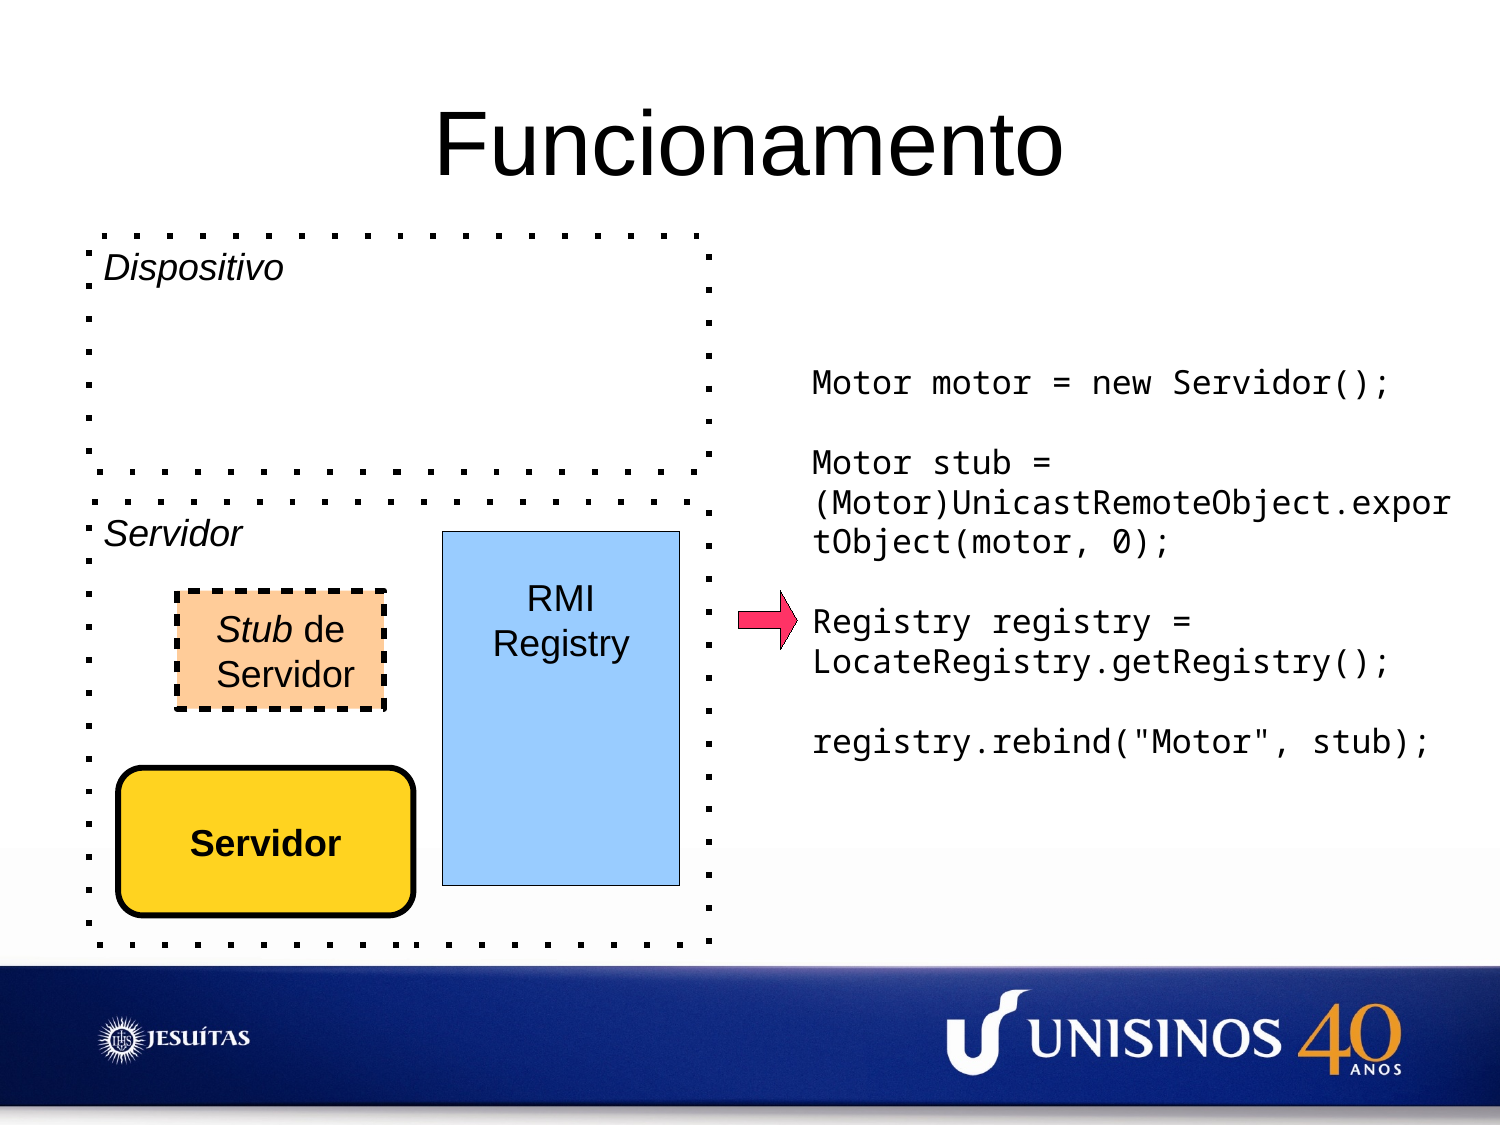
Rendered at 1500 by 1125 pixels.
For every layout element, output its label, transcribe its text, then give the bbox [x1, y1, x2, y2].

text_box [738, 590, 798, 650]
text_box Servidor [88, 501, 258, 591]
title Funcionamento [75, 45, 1426, 233]
text_box Dispositivo [88, 235, 299, 296]
text_box RMI Registry [442, 531, 680, 886]
text_box Motor motor = new Servidor(); Motor stub = (Motor)UnicastRemoteObject.exportObject(motor, 0); Registry registry = LocateRegistry.getRegistry(); registry.rebind("Motor", stub); [797, 353, 1477, 768]
text_box Stub de Servidor [177, 590, 384, 709]
picture [0, 848, 1500, 1125]
text_box Servidor [118, 767, 414, 916]
